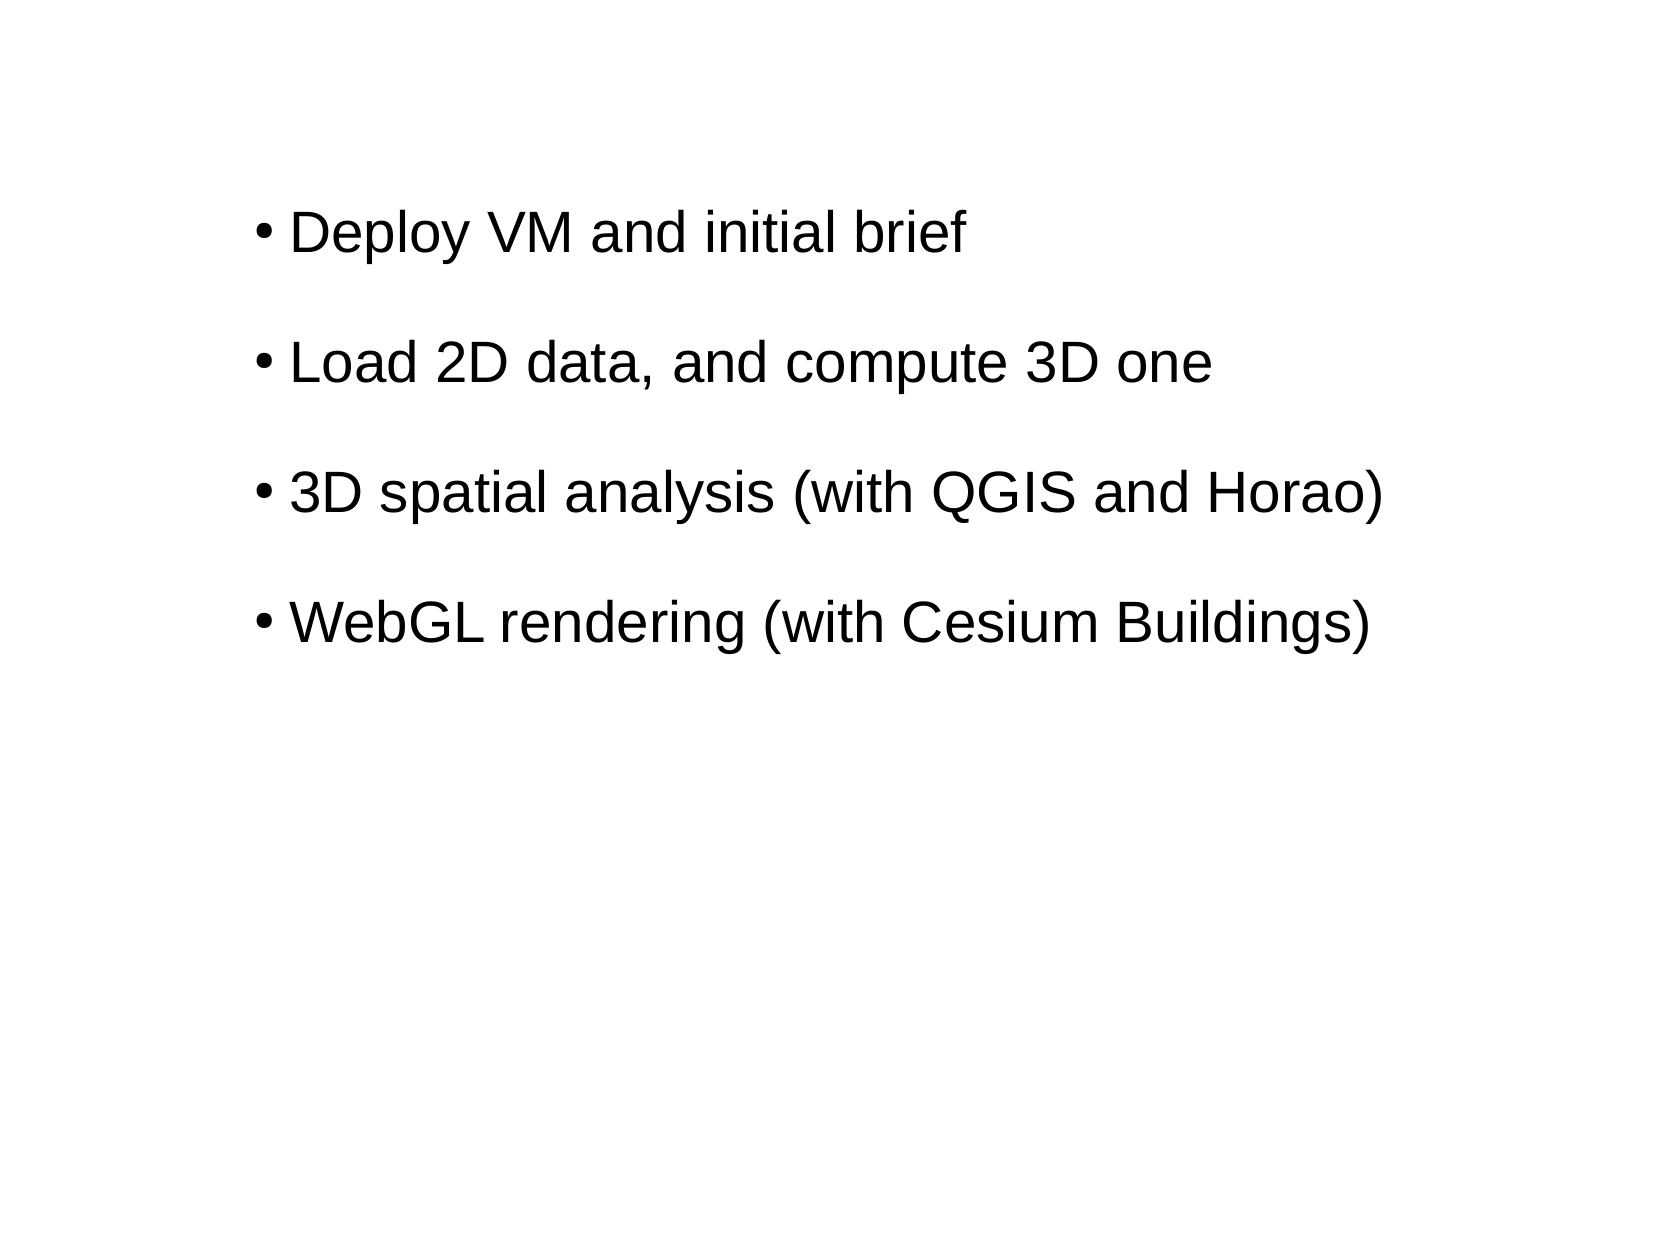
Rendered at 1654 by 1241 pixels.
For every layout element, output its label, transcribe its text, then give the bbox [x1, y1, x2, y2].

text_box Deploy VM and initial brief Load 2D data, and compute 3D one 3D spatial analysis (with QGIS and Horao) WebGL rendering (with Cesium Buildings) [239, 191, 1595, 1087]
